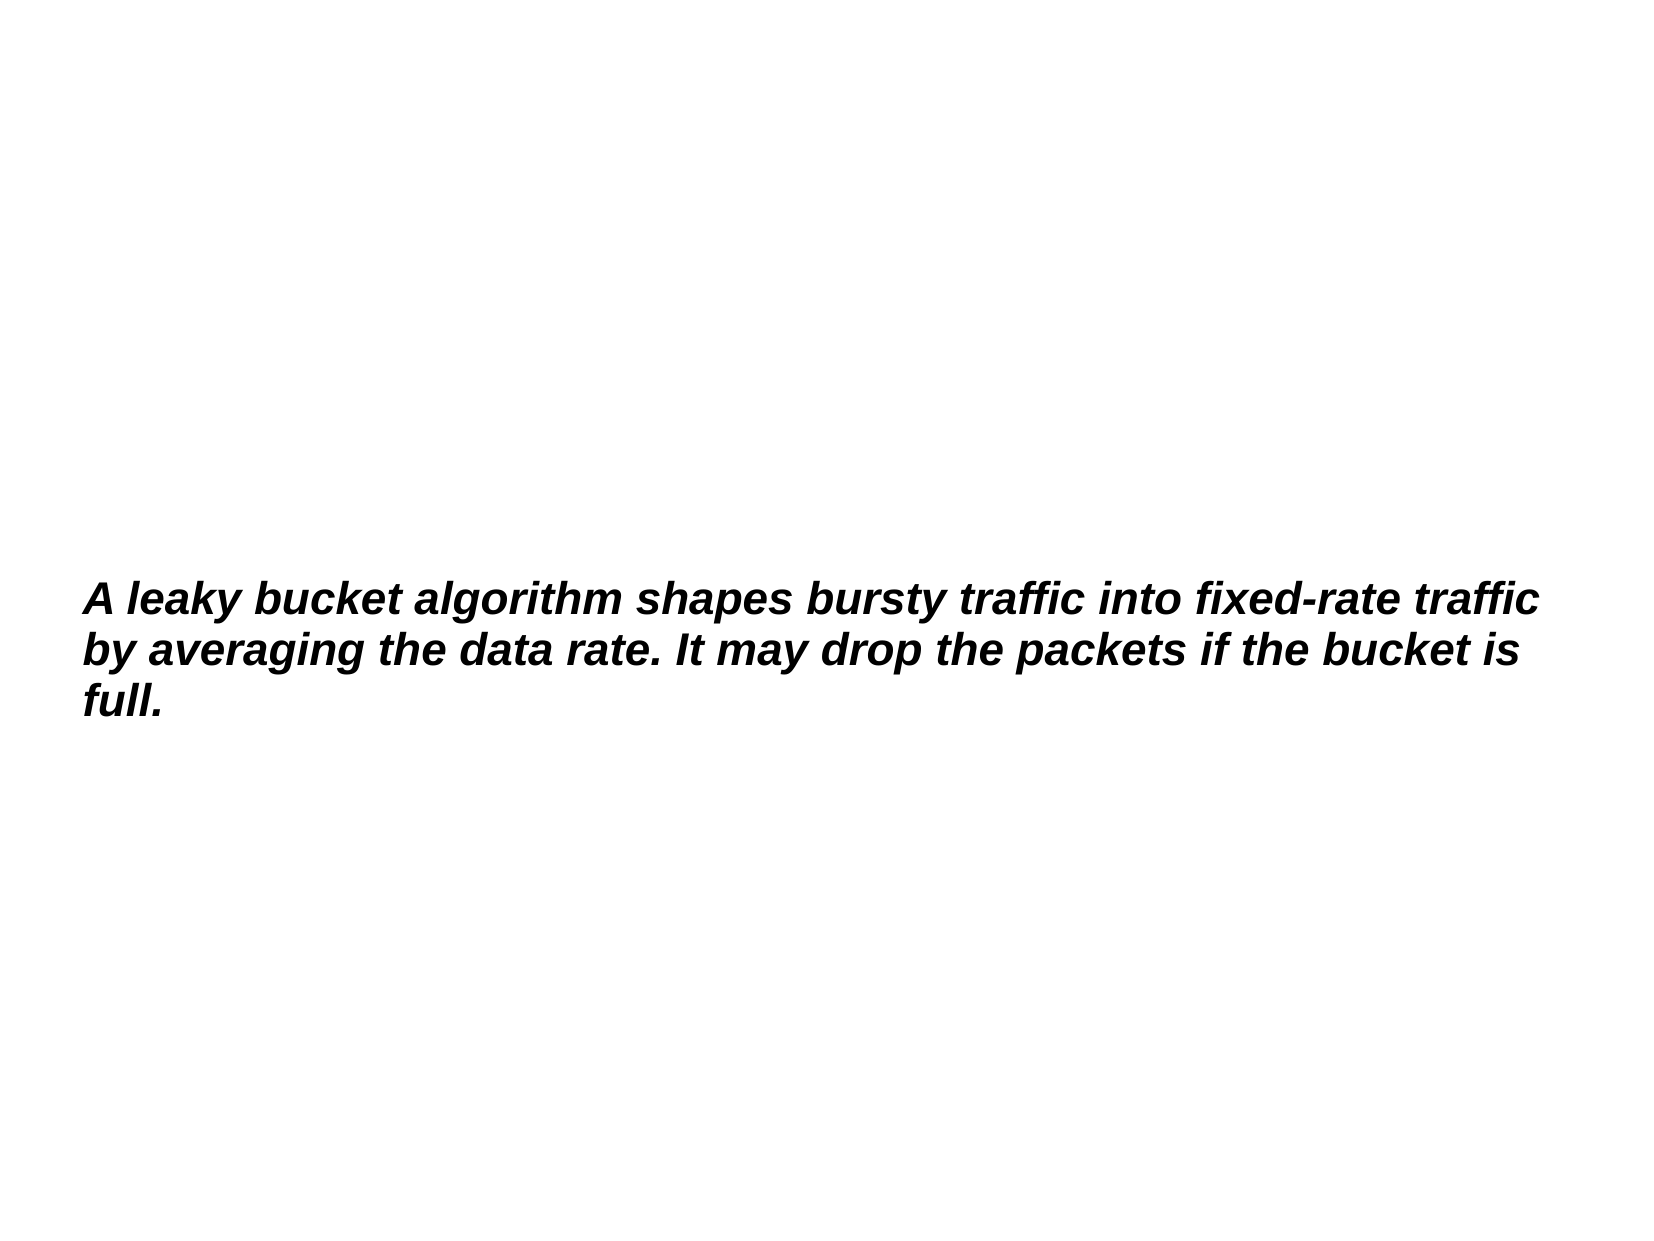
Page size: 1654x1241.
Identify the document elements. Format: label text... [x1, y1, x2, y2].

subtitle A leaky bucket algorithm shapes bursty traffic into fixed-rate traffic by averaging the data rate. It may drop the packets if the bucket is full. [82, 290, 1571, 1010]
